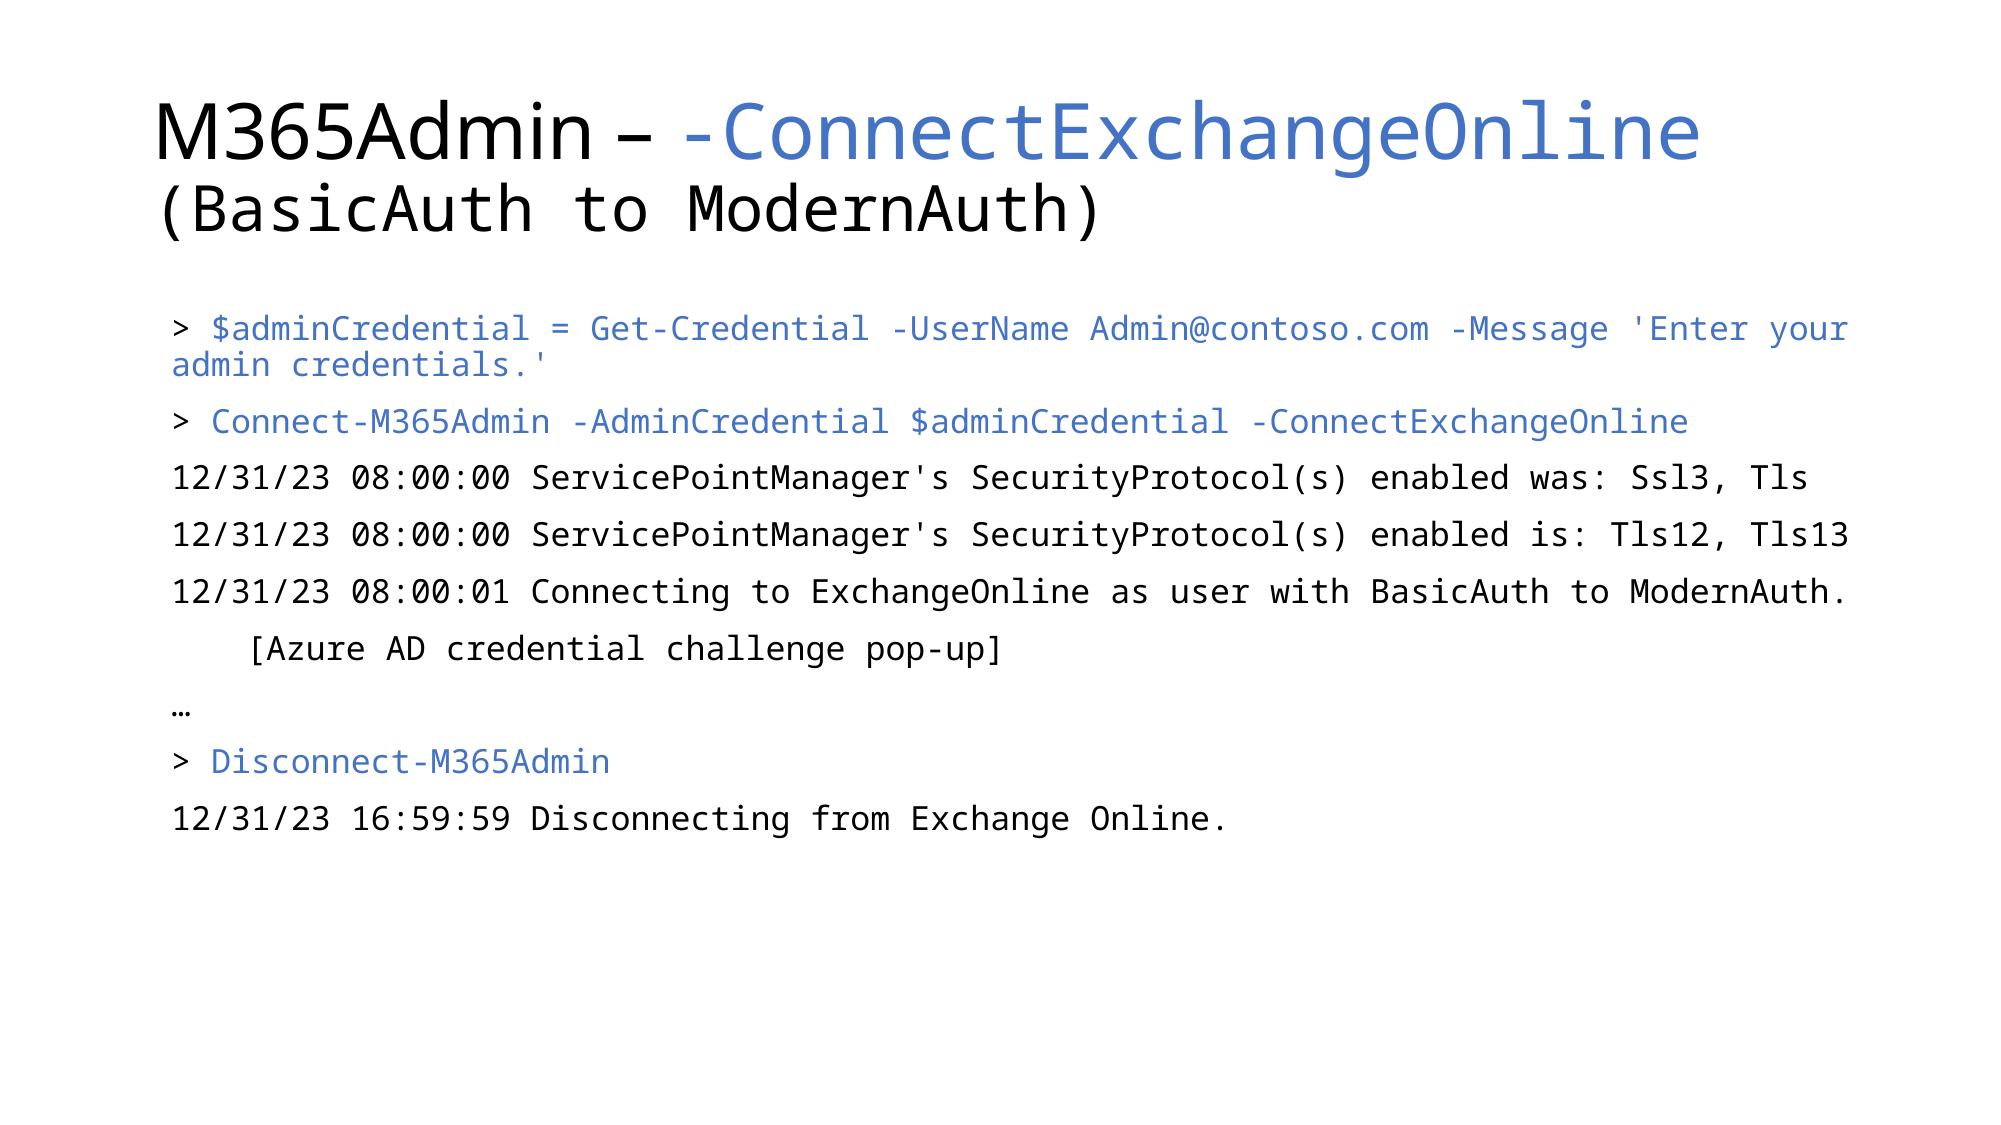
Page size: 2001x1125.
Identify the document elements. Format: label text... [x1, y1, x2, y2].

title M365Admin – -ConnectExchangeOnline (BasicAuth to ModernAuth) [137, 59, 1863, 278]
list > $adminCredential = Get-Credential -UserName Admin@contoso.com -Message 'Enter your admin credentials.' > Connect-M365Admin -AdminCredential $adminCredential -ConnectExchangeOnline 12/31/23 08:00:00 ServicePointManager's SecurityProtocol(s) enabled was: Ssl3, Tls 12/31/23 08:00:00 ServicePointManager's SecurityProtocol(s) enabled is: Tls12, Tls13 12/31/23 08:00:01 Connecting to ExchangeOnline as user with BasicAuth to ModernAuth. [Azure AD credential challenge pop-up] … > Disconnect-M365Admin 12/31/23 16:59:59 Disconnecting from Exchange Online. [156, 304, 1882, 1019]
